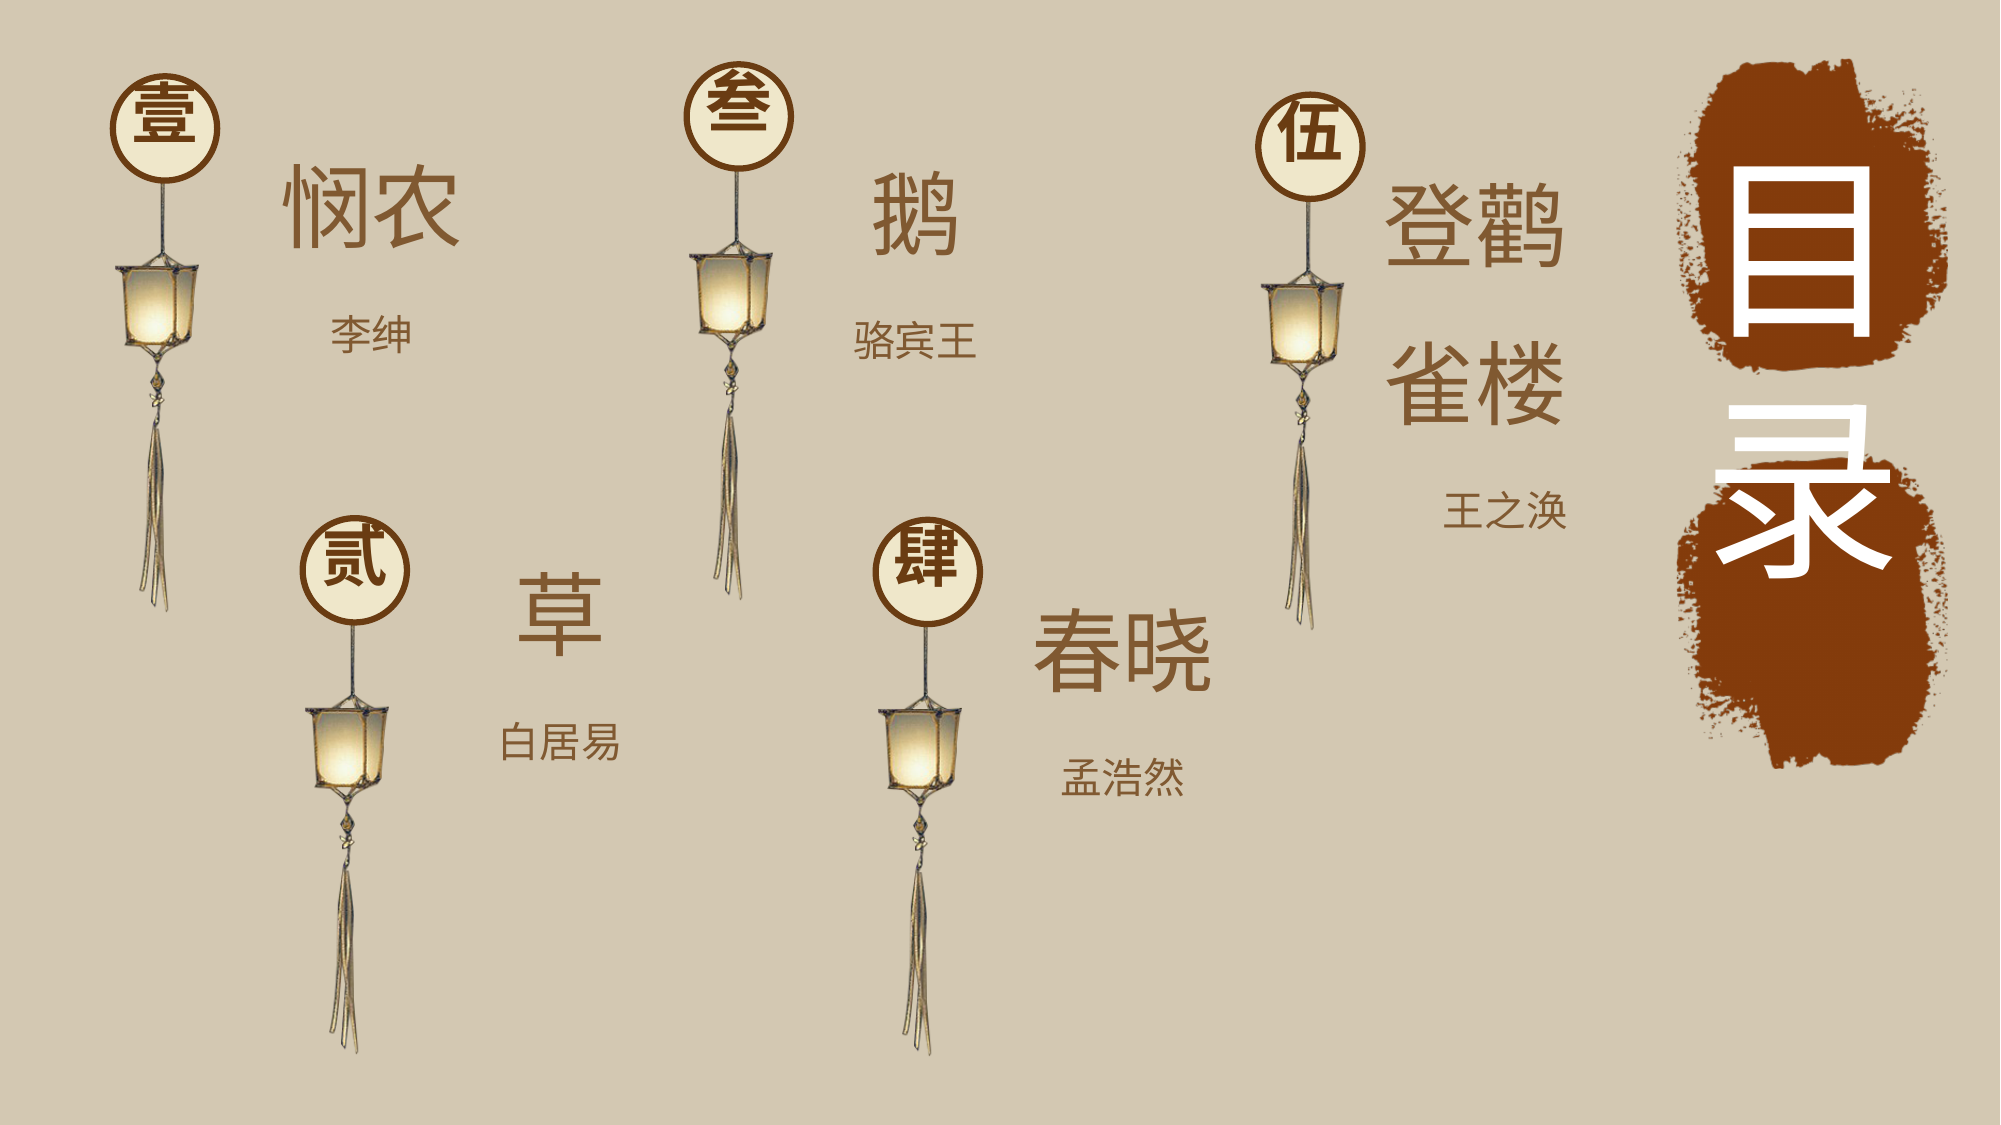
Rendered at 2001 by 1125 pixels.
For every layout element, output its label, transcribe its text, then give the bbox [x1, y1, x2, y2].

text_box 草 白居易 [424, 484, 697, 1073]
text_box 悯农 李绅 [253, 76, 491, 604]
picture [838, 564, 1018, 1111]
text_box 春晓 孟浩然 [986, 519, 1260, 1046]
picture [1676, 59, 1948, 115]
text_box 目录 [1676, 115, 1949, 706]
picture [1676, 706, 1948, 769]
picture [649, 109, 779, 655]
text_box 伍 [1254, 82, 1366, 211]
text_box 叁 [682, 52, 794, 181]
text_box 贰 [298, 506, 410, 635]
picture [265, 563, 445, 1109]
picture [1221, 139, 1400, 686]
text_box 鹅 骆宾王 [779, 82, 1053, 674]
text_box 肆 [871, 507, 983, 636]
picture [75, 121, 255, 667]
text_box 登鹳雀楼 王之涣 [1369, 94, 1642, 621]
text_box 壹 [109, 64, 221, 193]
